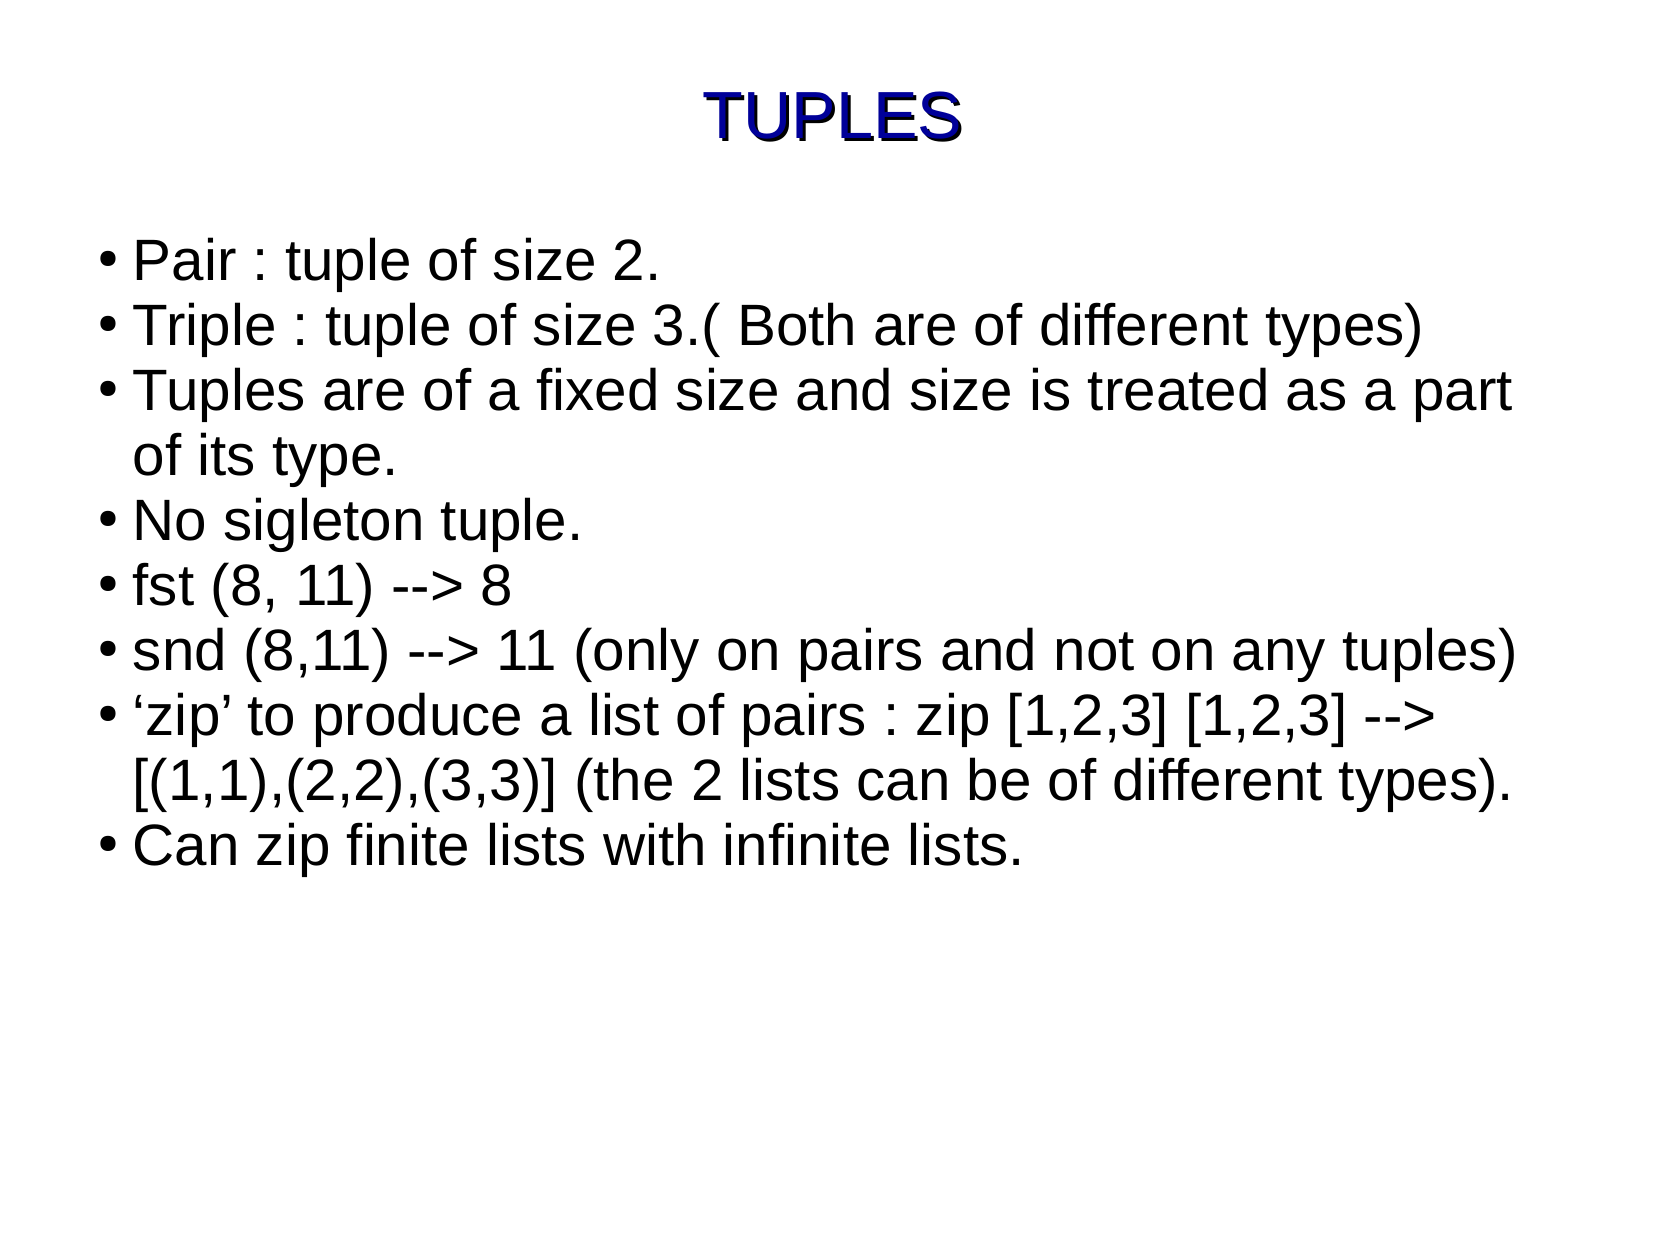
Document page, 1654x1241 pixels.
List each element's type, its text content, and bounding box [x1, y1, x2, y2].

text_box TUPLES Pair : tuple of size 2. Triple : tuple of size 3.( Both are of different types) Tuples are of a fixed size and size is treated as a part of its type. No sigleton tuple. fst (8, 11) --> 8 snd (8,11) --> 11 (only on pairs and not on any tuples) ‘zip’ to produce a list of pairs : zip [1,2,3] [1,2,3] --> [(1,1),(2,2),(3,3)] (the 2 lists can be of different types). Can zip finite lists with infinite lists. [82, 70, 1583, 1028]
